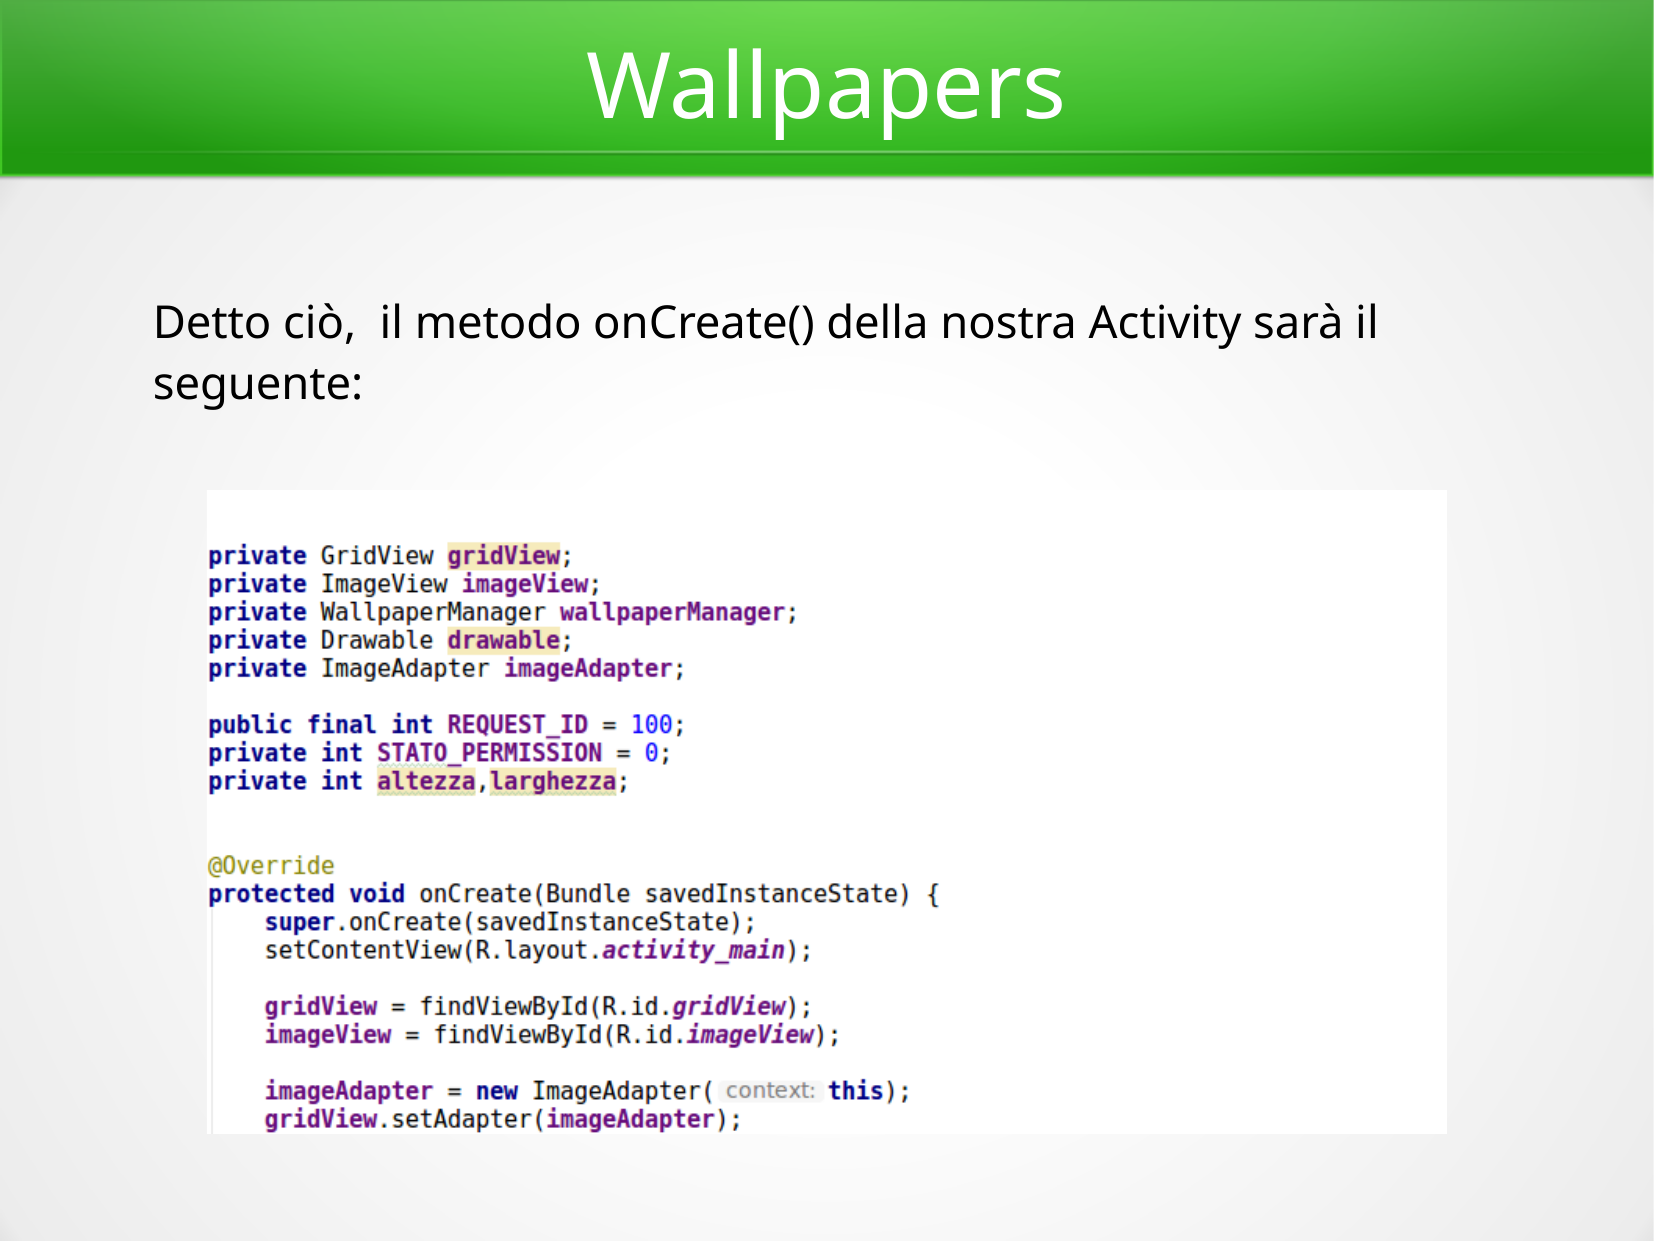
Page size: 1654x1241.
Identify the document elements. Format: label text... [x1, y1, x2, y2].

title Wallpapers [82, 11, 1571, 154]
list [206, 490, 1447, 1134]
picture [0, 0, 1654, 1241]
list Detto ciò, il metodo onCreate() della nostra Activity sarà il seguente: [82, 290, 1571, 414]
